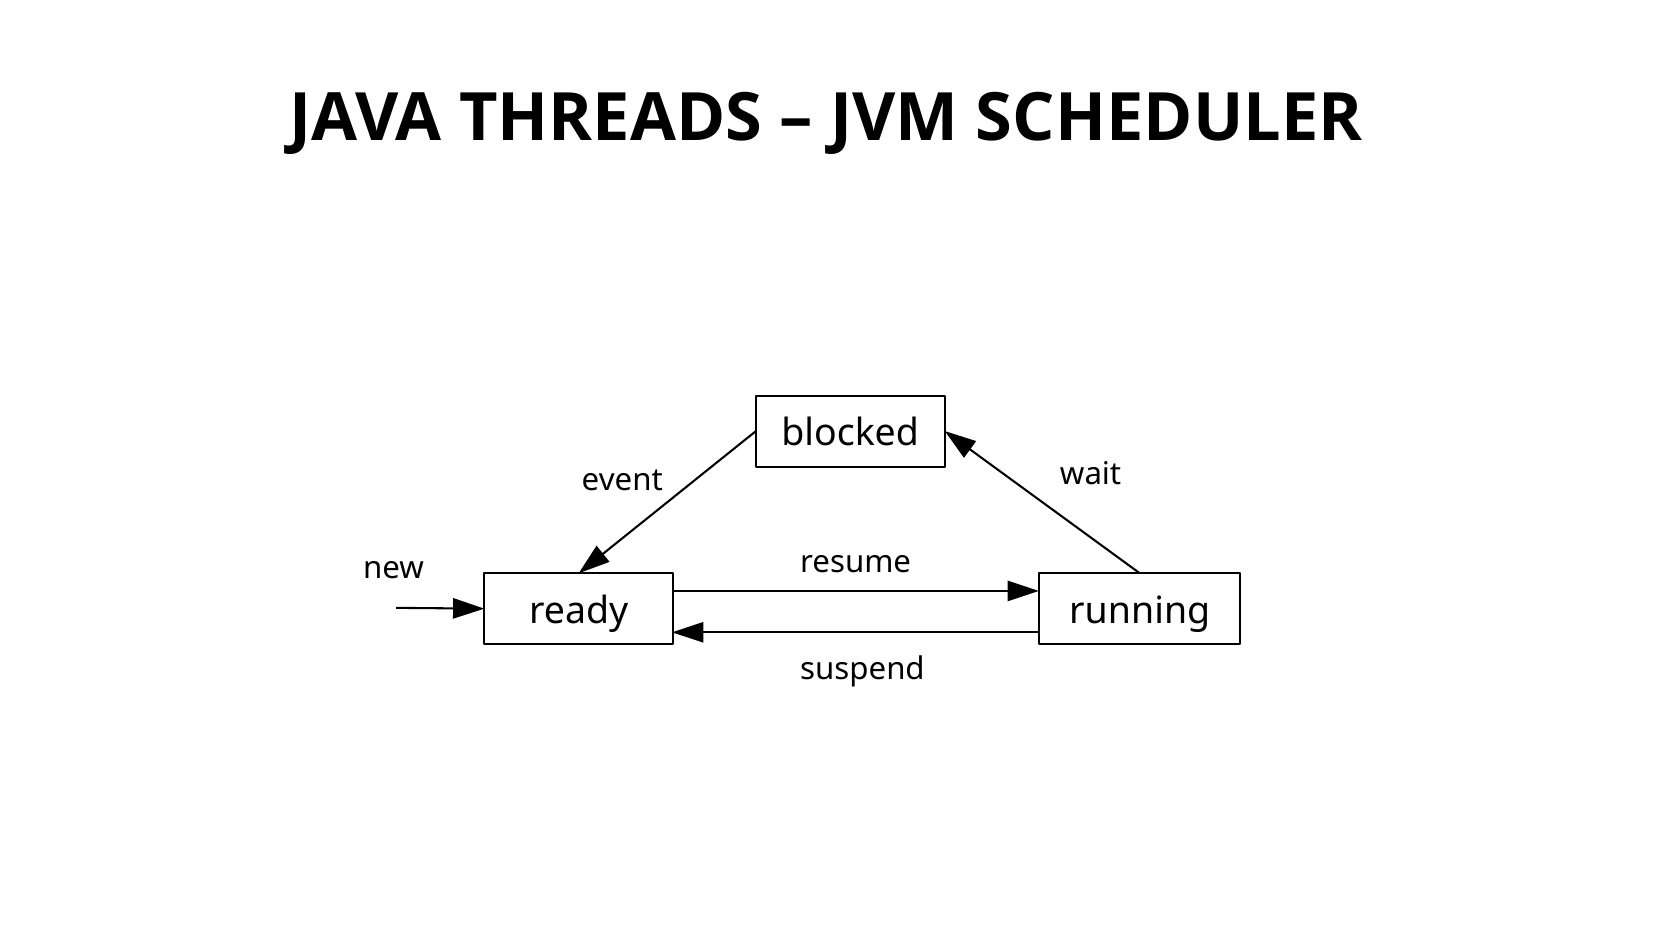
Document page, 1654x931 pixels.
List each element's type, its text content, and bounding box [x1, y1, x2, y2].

text_box wait [1045, 443, 1146, 503]
text_box event [566, 449, 691, 508]
text_box ready [484, 573, 674, 645]
text_box suspend [785, 638, 945, 697]
text_box new [348, 537, 443, 591]
title JAVA THREADS – JVM SCHEDULER [82, 36, 1571, 193]
text_box resume [785, 531, 934, 585]
text_box blocked [755, 395, 945, 467]
text_box running [1039, 573, 1241, 645]
